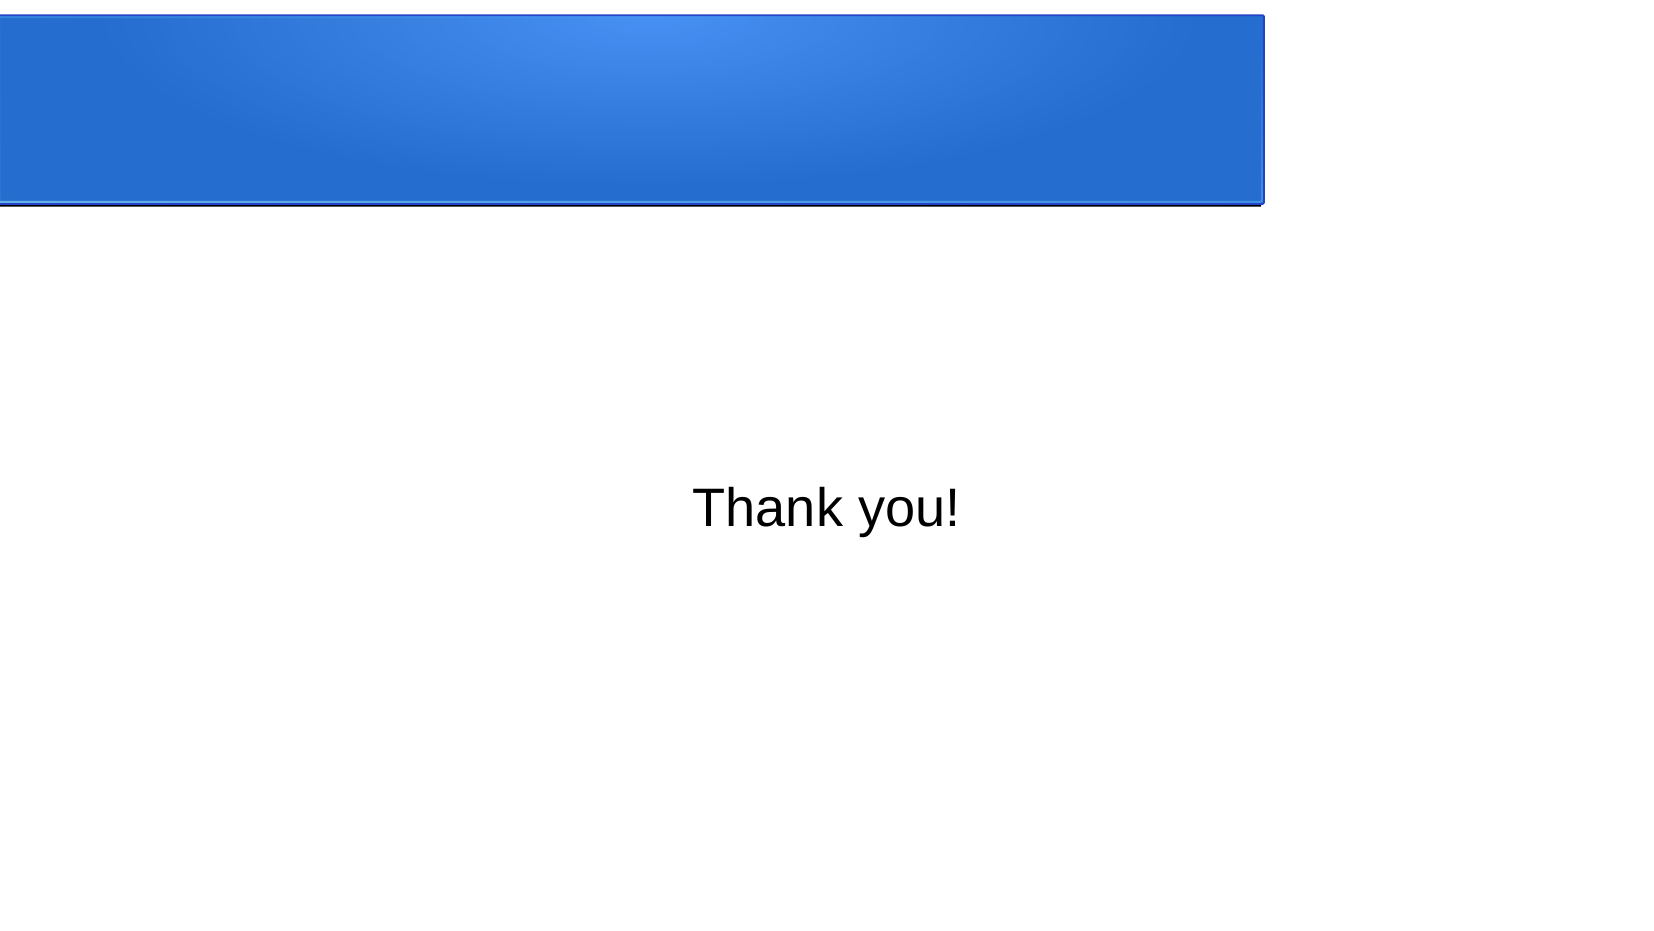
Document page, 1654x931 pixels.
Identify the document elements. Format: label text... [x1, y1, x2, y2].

list Thank you! [82, 224, 1571, 764]
